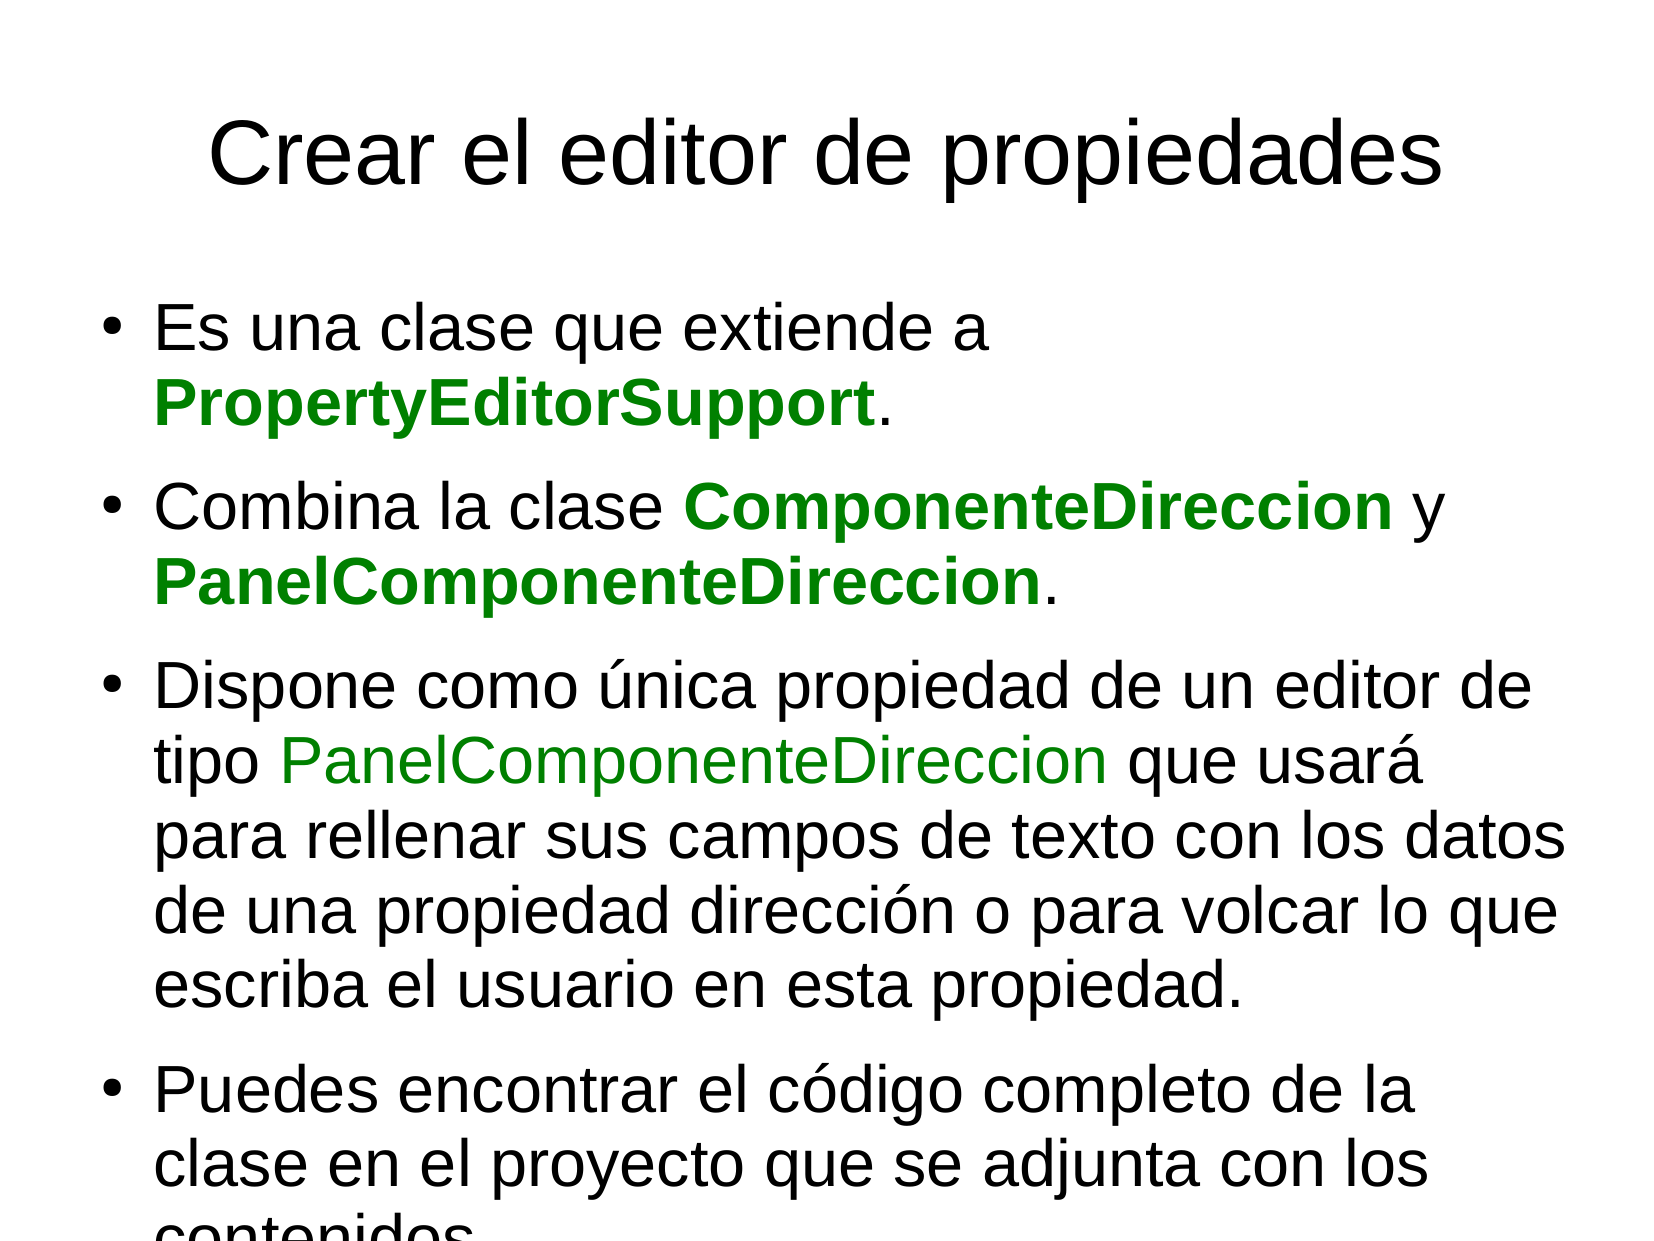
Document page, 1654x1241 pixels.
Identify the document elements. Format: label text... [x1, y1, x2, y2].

list Es una clase que extiende a PropertyEditorSupport. Combina la clase ComponenteDireccion y PanelComponenteDireccion. Dispone como única propiedad de un editor de tipo PanelComponenteDireccion que usará para rellenar sus campos de texto con los datos de una propiedad dirección o para volcar lo que escriba el usuario en esta propiedad. Puedes encontrar el código completo de la clase en el proyecto que se adjunta con los contenidos. [82, 290, 1571, 1109]
title Crear el editor de propiedades [82, 49, 1571, 257]
